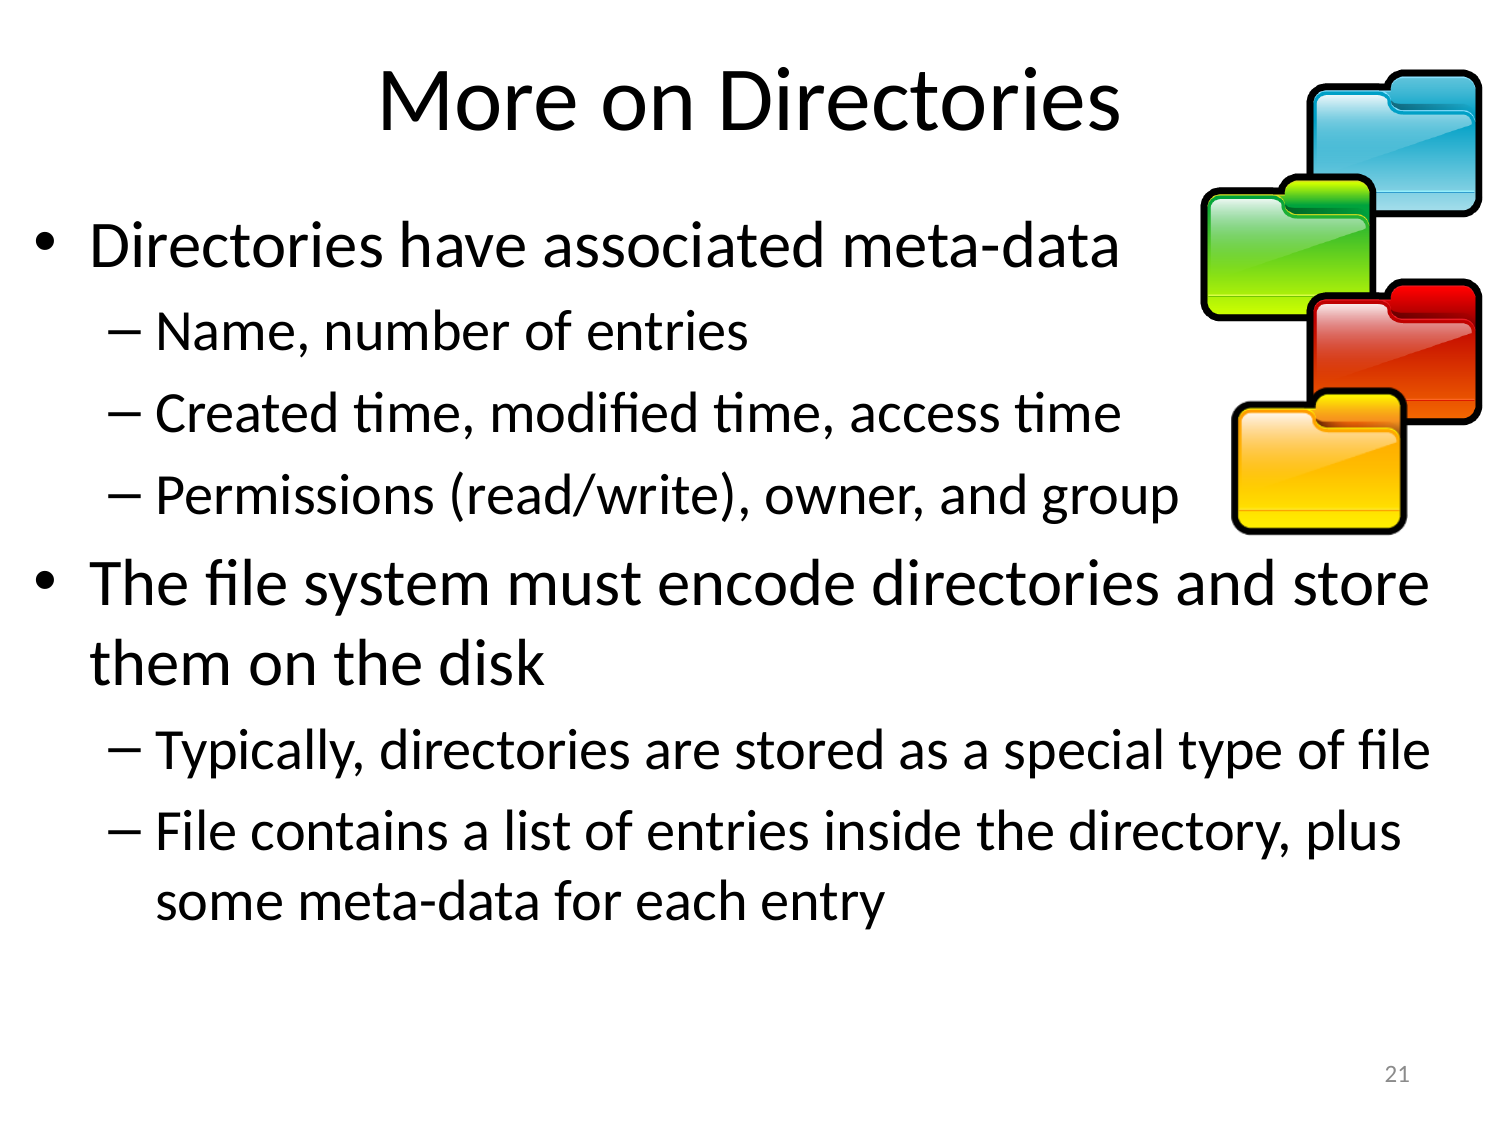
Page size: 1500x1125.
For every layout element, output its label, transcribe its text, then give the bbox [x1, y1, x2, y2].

picture [1199, 53, 1483, 549]
slide_number <number> [1074, 1042, 1425, 1103]
title More on Directories [75, 0, 1425, 188]
list Directories have associated meta-data Name, number of entries Created time, modified time, access time Permissions (read/write), owner, and group The file system must encode directories and store them on the disk Typically, directories are stored as a special type of file File contains a list of entries inside the directory, plus some meta-data for each entry [18, 193, 1462, 1042]
